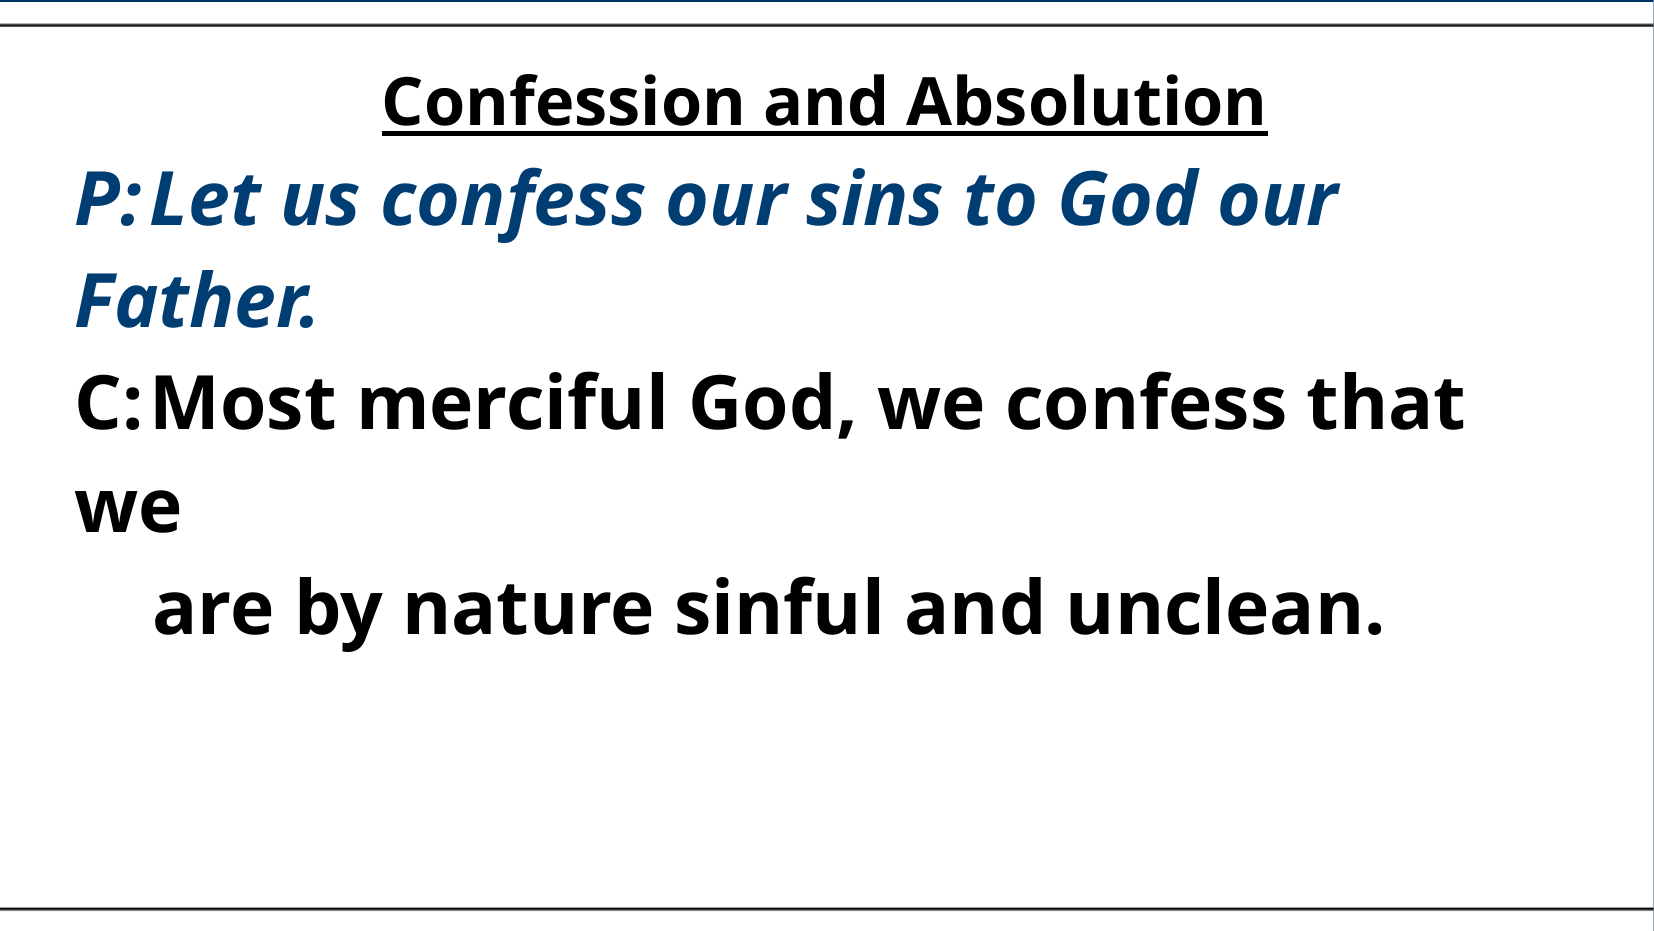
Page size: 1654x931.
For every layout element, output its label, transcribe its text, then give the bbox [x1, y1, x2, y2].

picture [0, 0, 1654, 931]
text_box Confession and Absolution P: Let us confess our sins to God our Father. C: Most merciful God, we confess that we are by nature sinful and unclean. [60, 47, 1591, 466]
